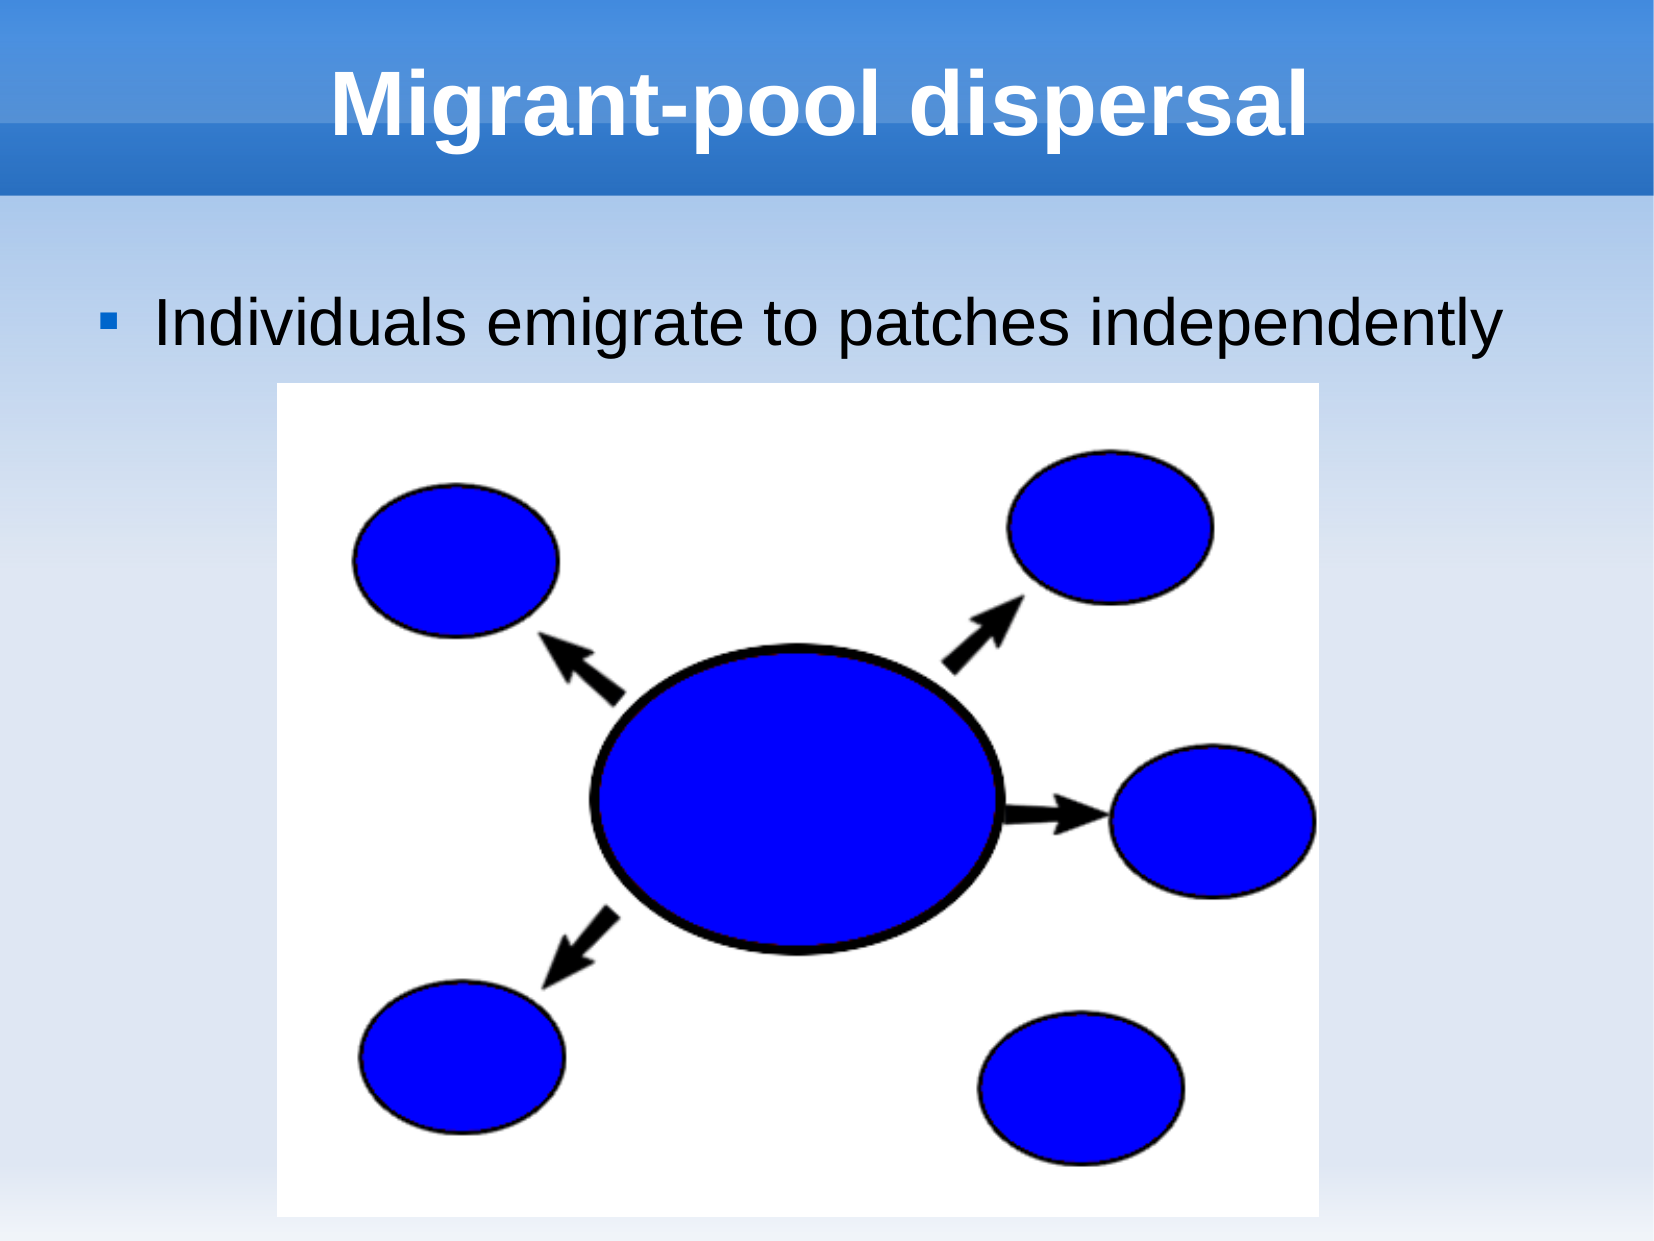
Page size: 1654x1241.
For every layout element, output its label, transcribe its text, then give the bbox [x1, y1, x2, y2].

list Individuals emigrate to patches independently [82, 290, 1571, 1094]
title Migrant-pool dispersal [76, 7, 1565, 200]
picture [0, 0, 1654, 1241]
